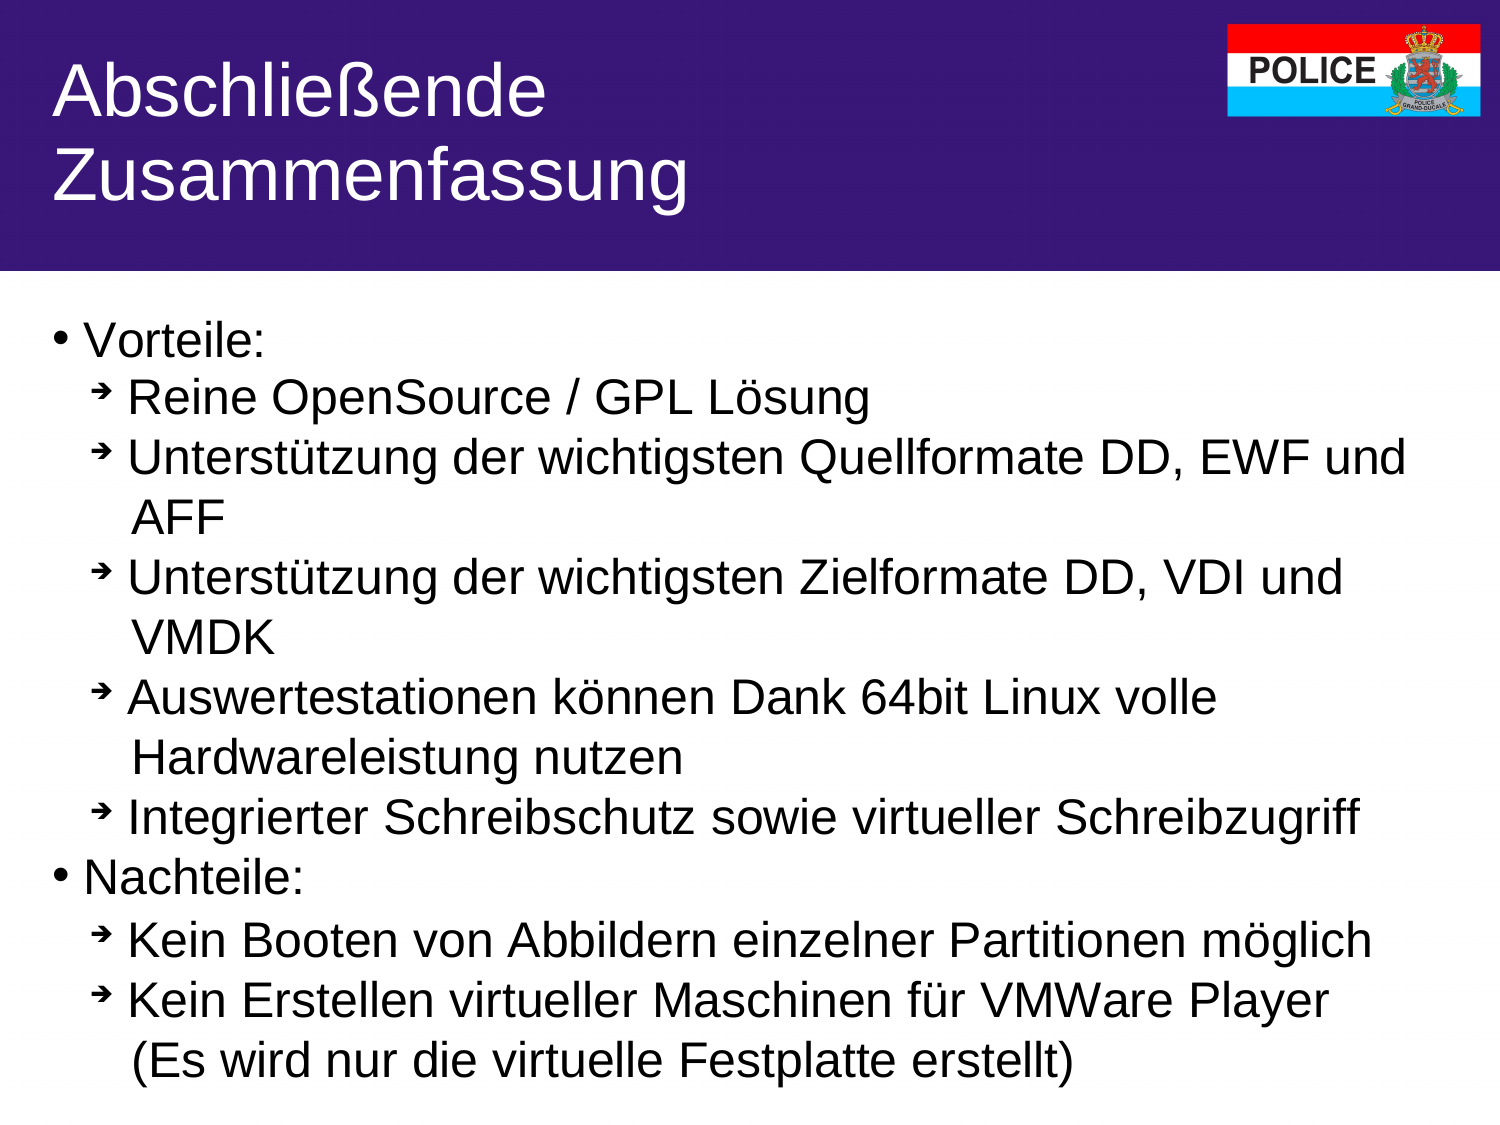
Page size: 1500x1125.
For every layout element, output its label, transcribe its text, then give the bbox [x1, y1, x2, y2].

title Abschließende Zusammenfassung [37, 2, 1201, 263]
picture [0, 0, 1500, 1125]
text_box Reine OpenSource / GPL Lösung Unterstützung der wichtigsten Quellformate DD, EWF und AFF Unterstützung der wichtigsten Zielformate DD, VDI und VMDK Auswertestationen können Dank 64bit Linux volle Hardwareleistung nutzen Integrierter Schreibschutz sowie virtueller Schreibzugriff [75, 357, 1463, 883]
text_box Vorteile: [37, 299, 1463, 376]
text_box Kein Booten von Abbildern einzelner Partitionen möglich Kein Erstellen virtueller Maschinen für VMWare Player (Es wird nur die virtuelle Festplatte erstellt) [75, 900, 1463, 1095]
text_box Nachteile: [37, 836, 1463, 912]
